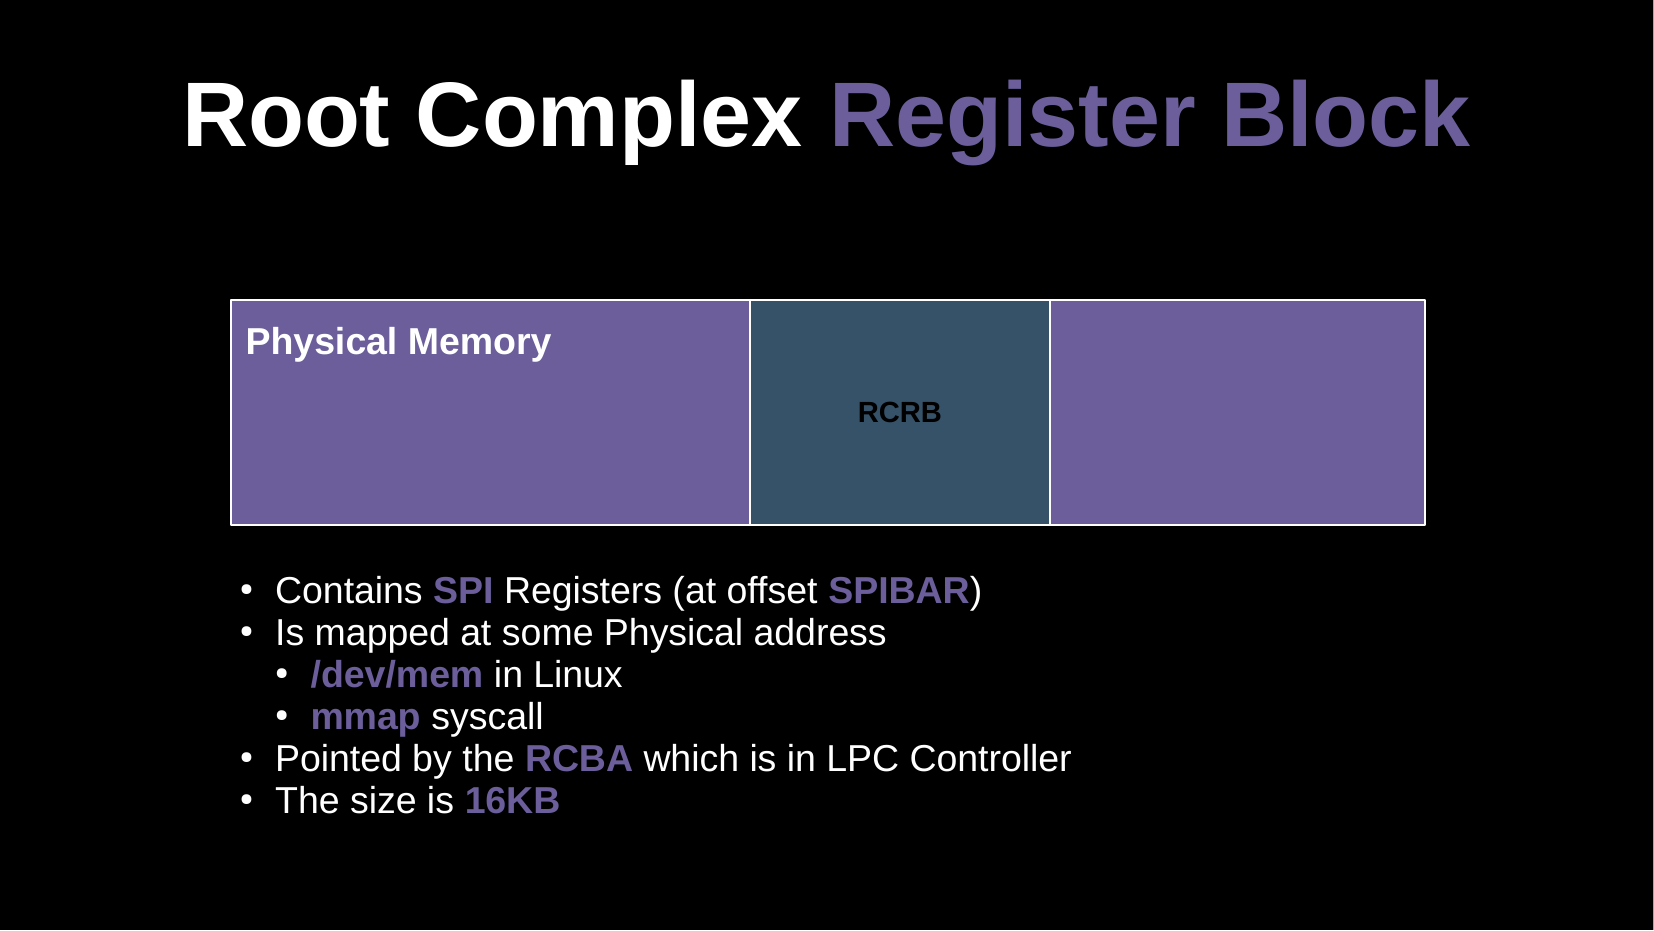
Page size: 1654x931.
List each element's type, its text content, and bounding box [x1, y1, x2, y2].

text_box RCRB [750, 300, 1051, 526]
text_box [1051, 300, 1425, 526]
text_box [230, 300, 750, 526]
text_box Contains SPI Registers (at offset SPIBAR) Is mapped at some Physical address /dev/mem in Linux mmap syscall Pointed by the RCBA which is in LPC Controller The size is 16KB [225, 562, 1126, 830]
text_box Physical Memory [230, 313, 606, 413]
title Root Complex Register Block [82, 37, 1571, 193]
